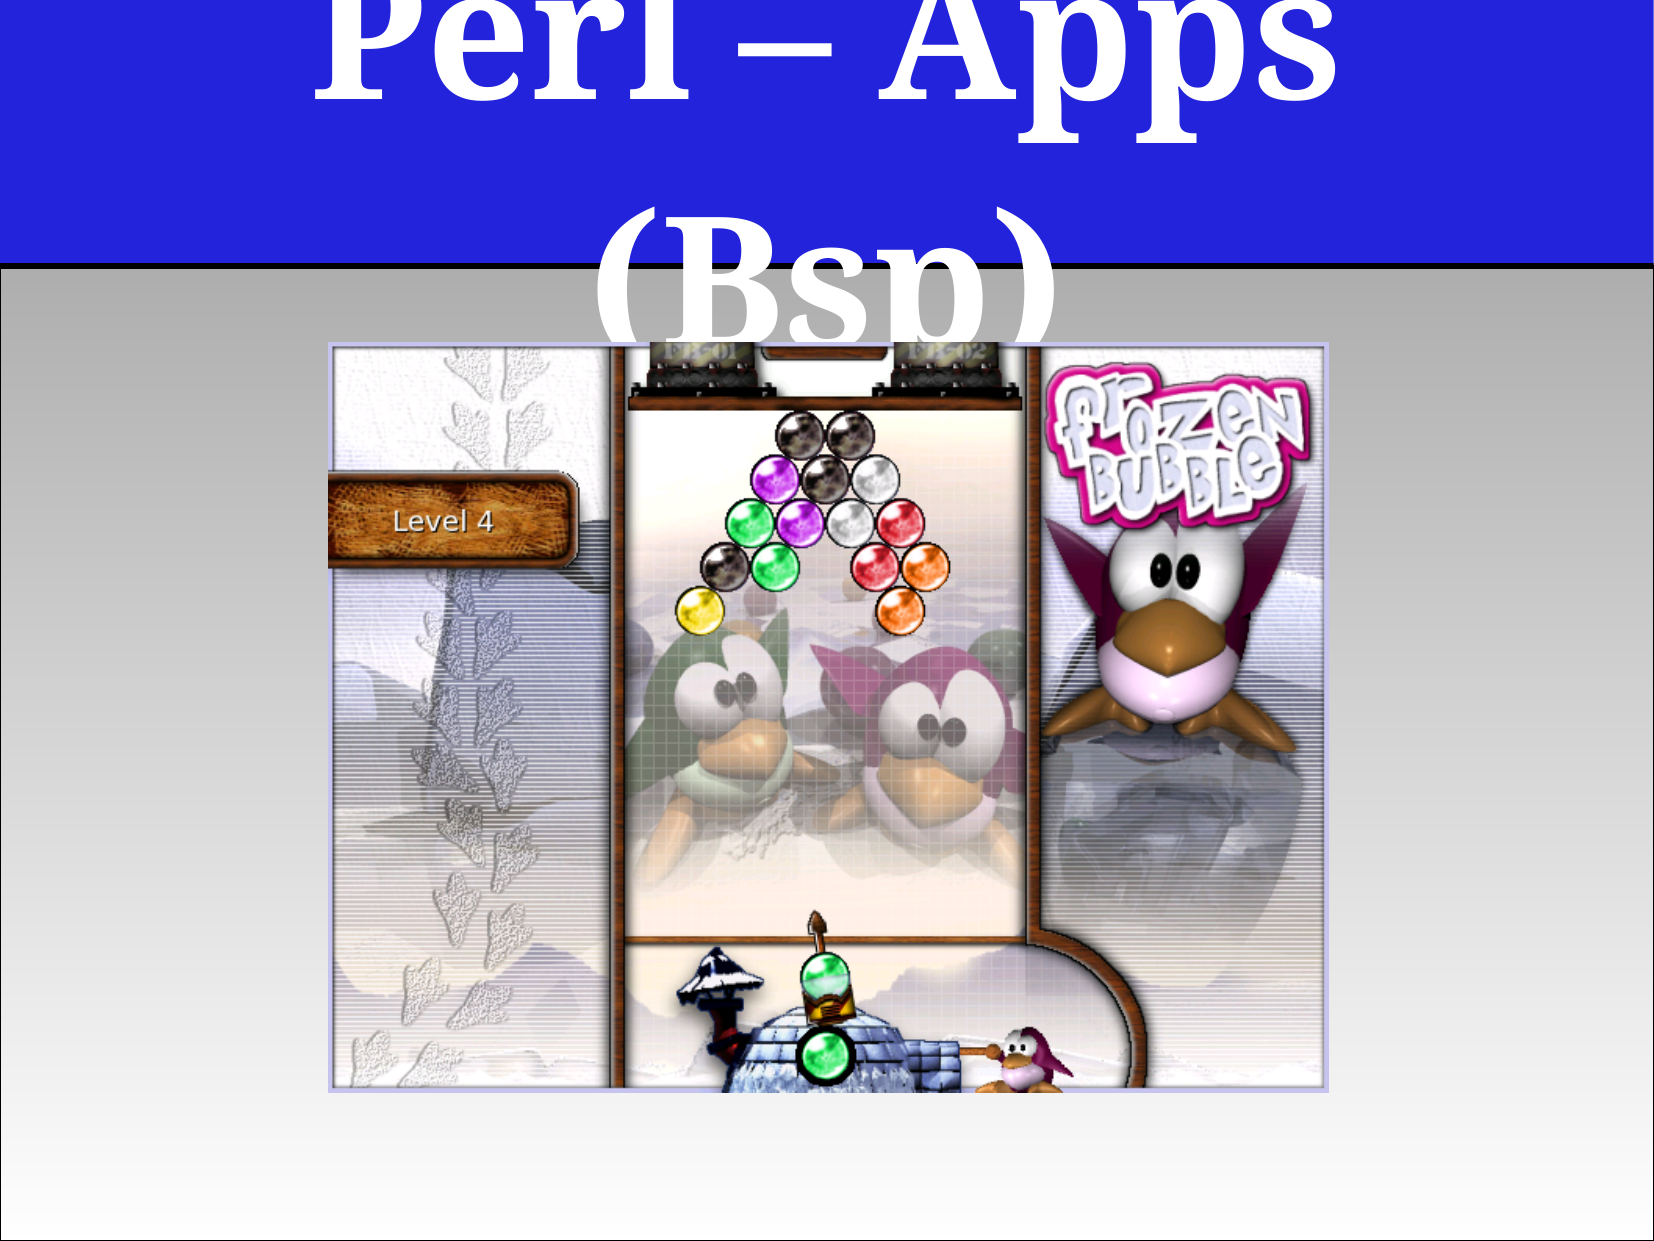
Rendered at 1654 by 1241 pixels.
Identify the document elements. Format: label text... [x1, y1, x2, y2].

picture [328, 342, 1329, 1093]
title Perl – Apps (Bsp) [82, 49, 1571, 257]
